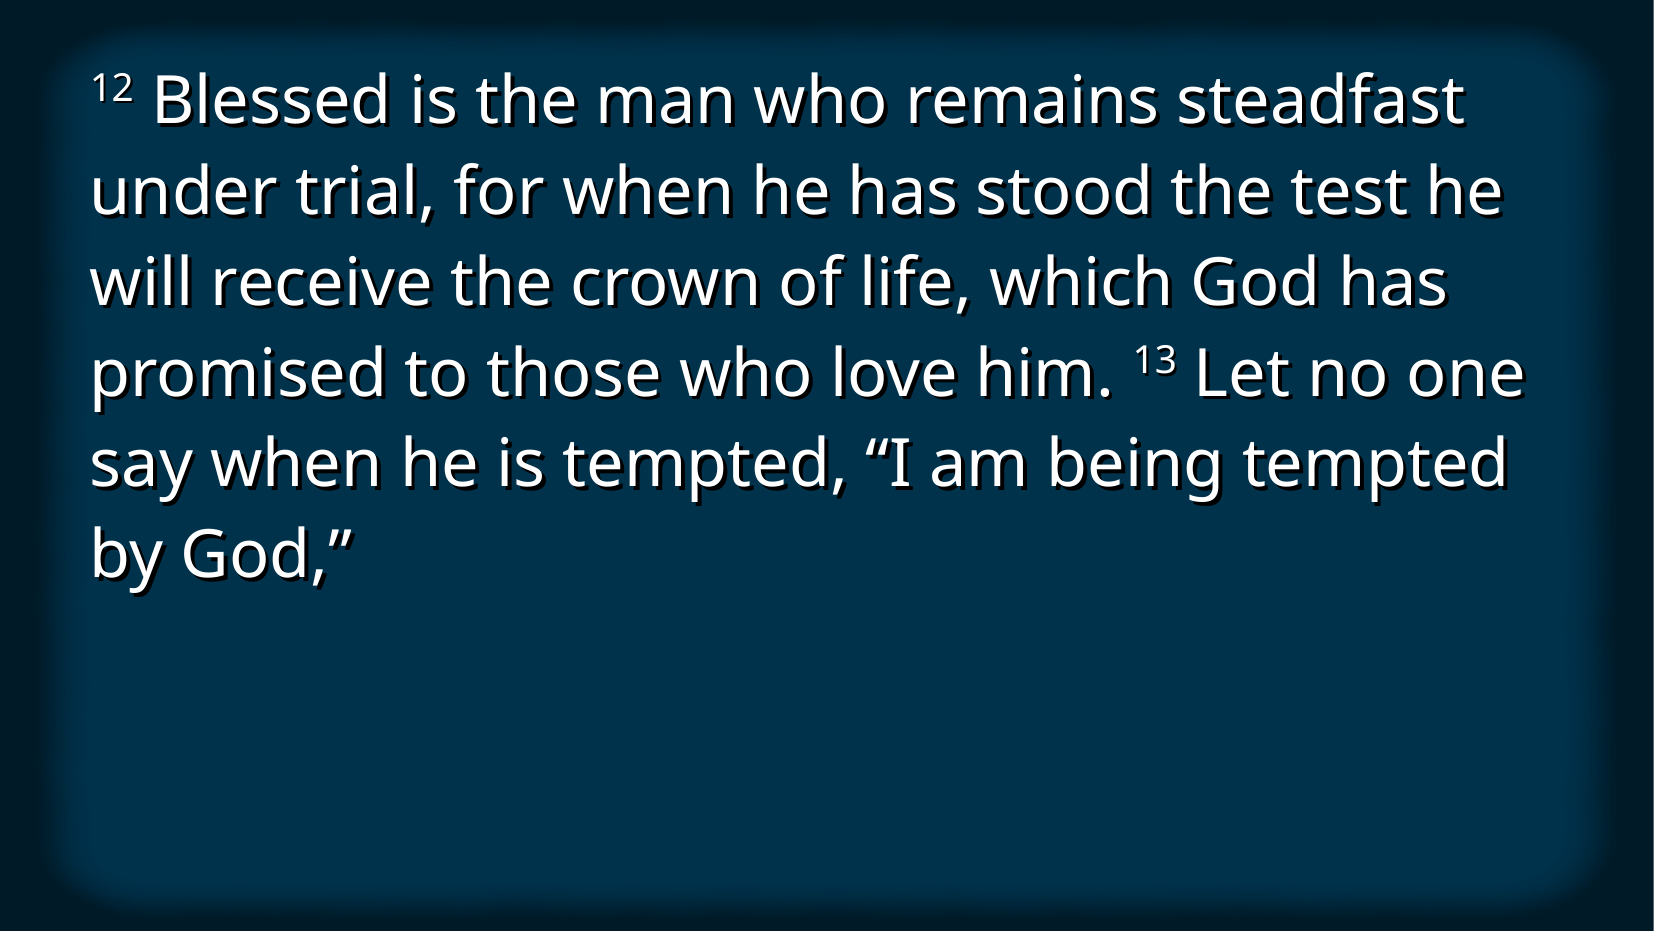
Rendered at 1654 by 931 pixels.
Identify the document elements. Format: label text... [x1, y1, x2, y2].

picture [0, 0, 1654, 931]
text_box 12 Blessed is the man who remains steadfast under trial, for when he has stood the test he will receive the crown of life, which God has promised to those who love him. 13 Let no one say when he is tempted, “I am being tempted by God,” [75, 45, 1576, 504]
